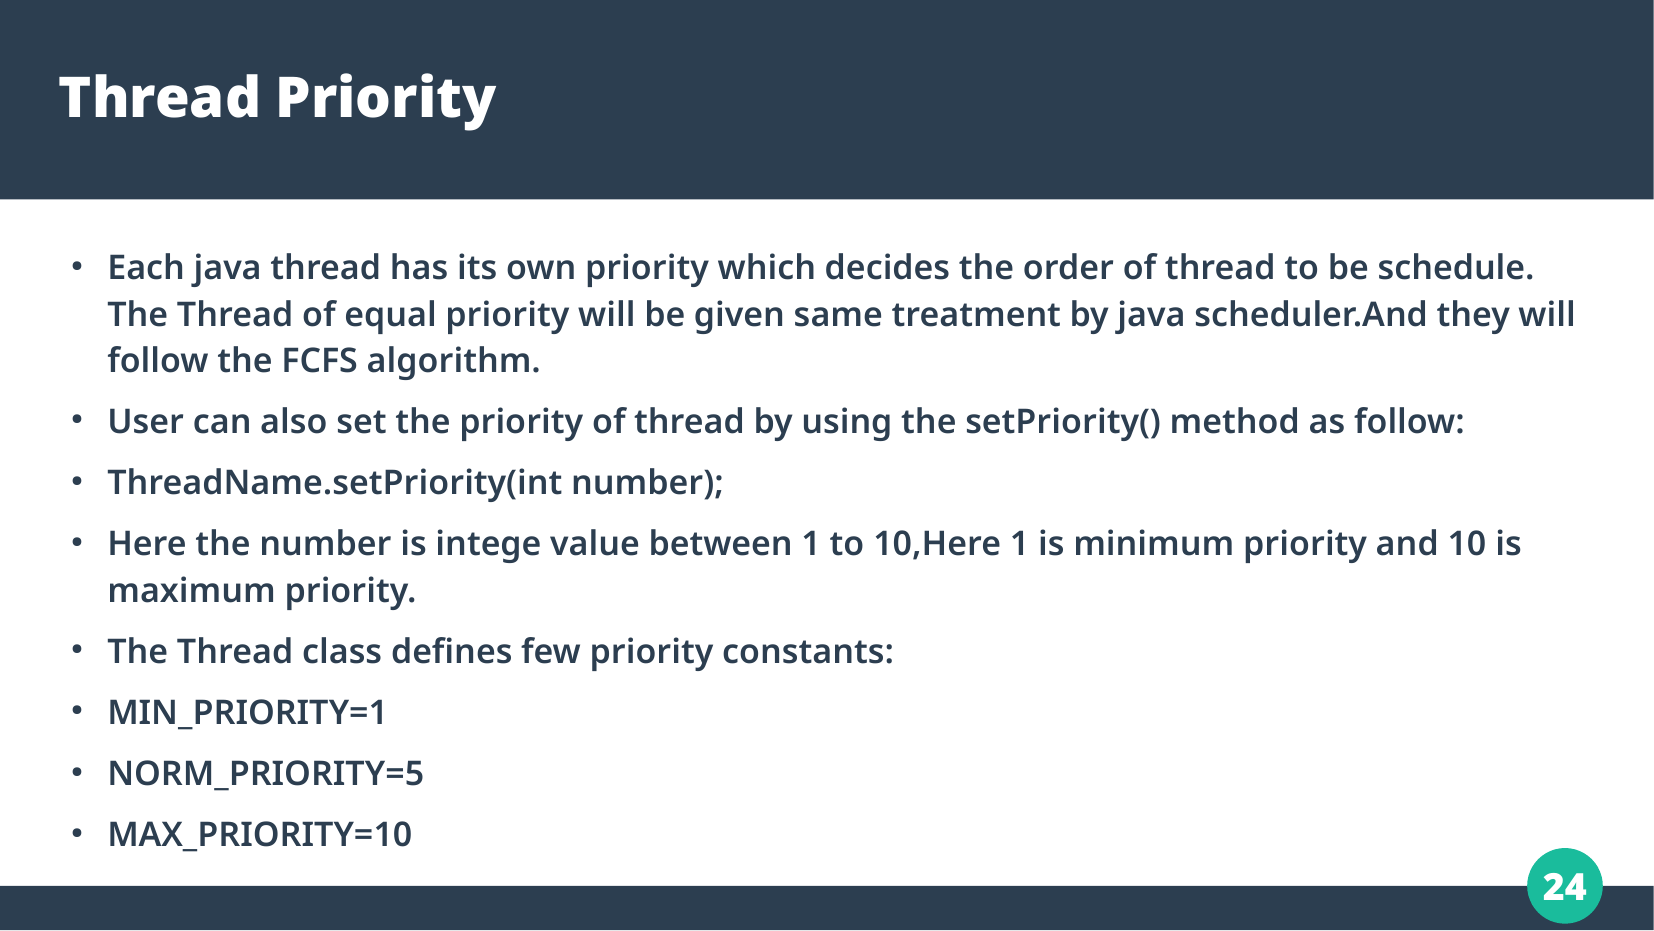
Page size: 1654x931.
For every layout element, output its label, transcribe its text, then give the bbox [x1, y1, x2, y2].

title Thread Priority [59, 37, 1595, 155]
list Each java thread has its own priority which decides the order of thread to be schedule. The Thread of equal priority will be given same treatment by java scheduler.And they will follow the FCFS algorithm. User can also set the priority of thread by using the setPriority() method as follow: ThreadName.setPriority(int number); Here the number is intege value between 1 to 10,Here 1 is minimum priority and 10 is maximum priority. The Thread class defines few priority constants: MIN_PRIORITY=1 NORM_PRIORITY=5 MAX_PRIORITY=10 [59, 243, 1595, 864]
